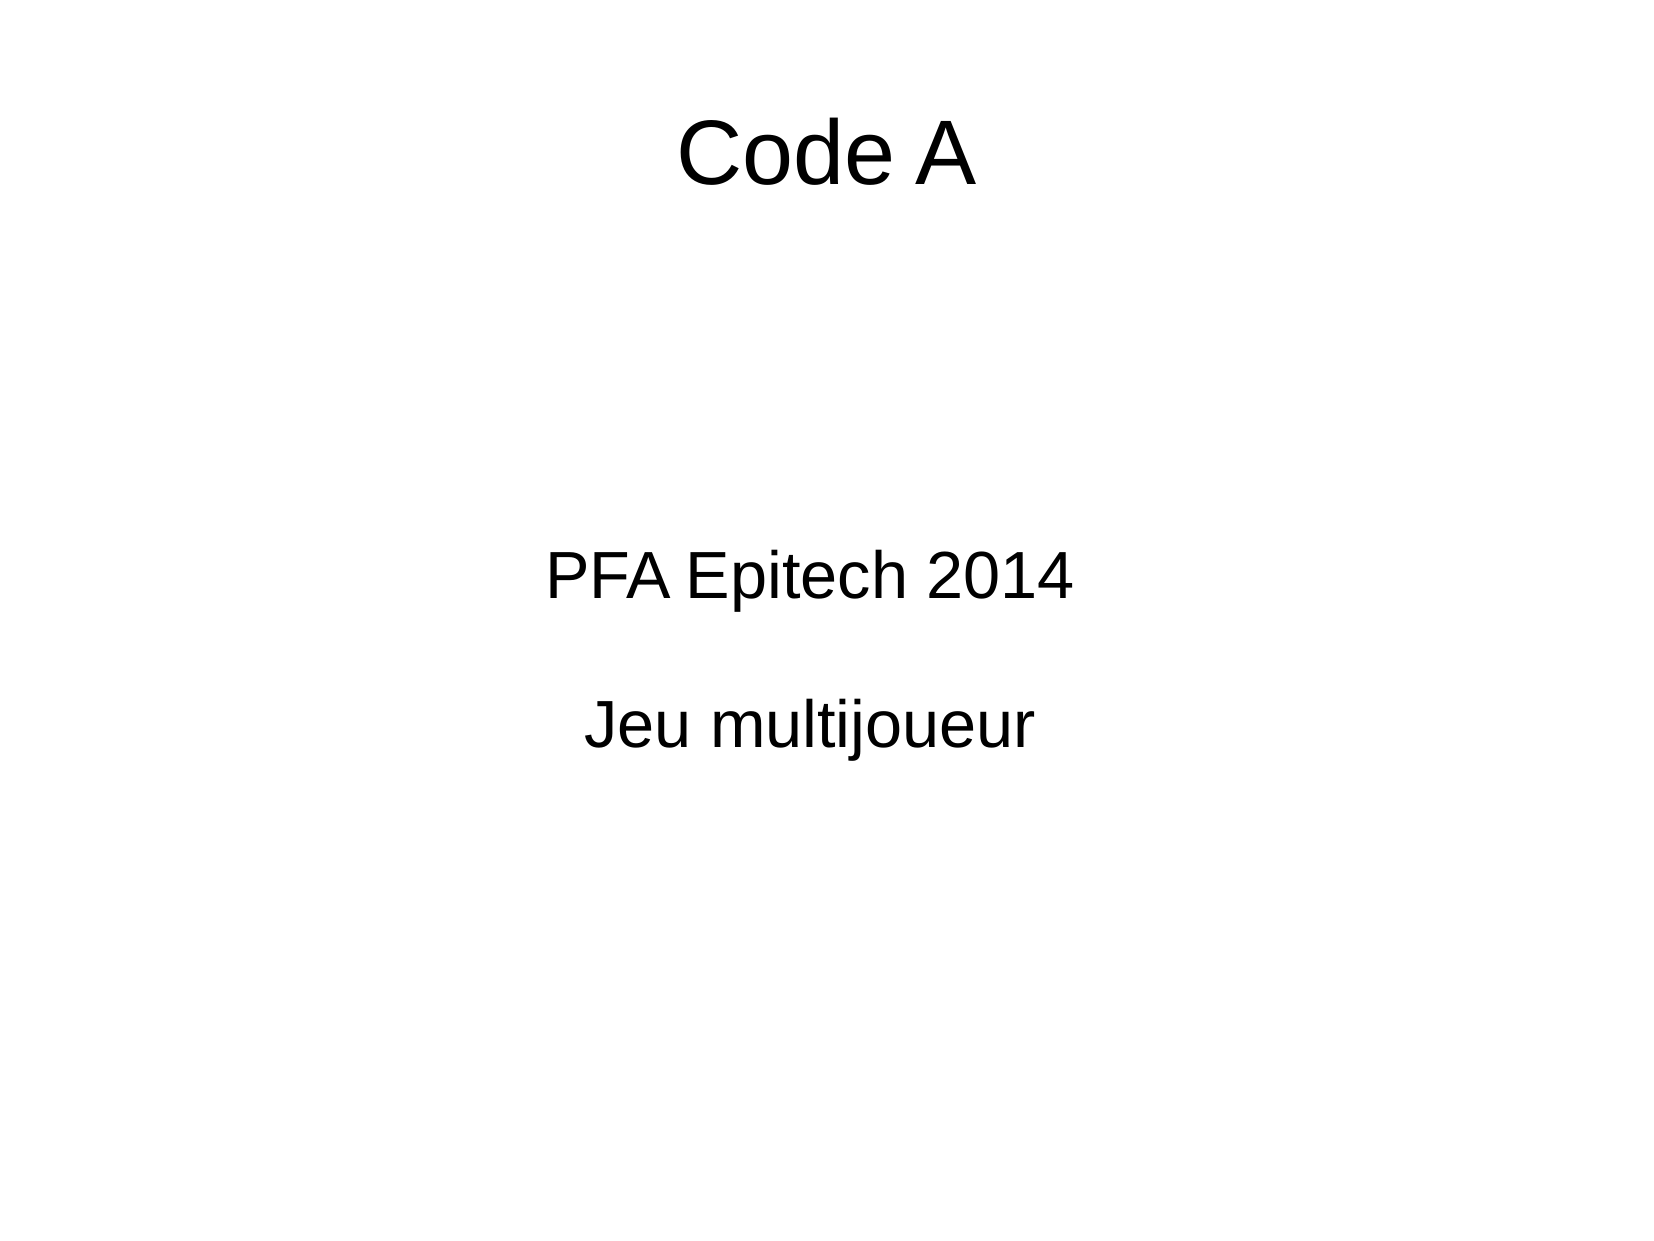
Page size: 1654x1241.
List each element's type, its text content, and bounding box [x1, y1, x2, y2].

title Code A [82, 49, 1571, 257]
subtitle PFA Epitech 2014 Jeu multijoueur [82, 290, 1538, 1010]
